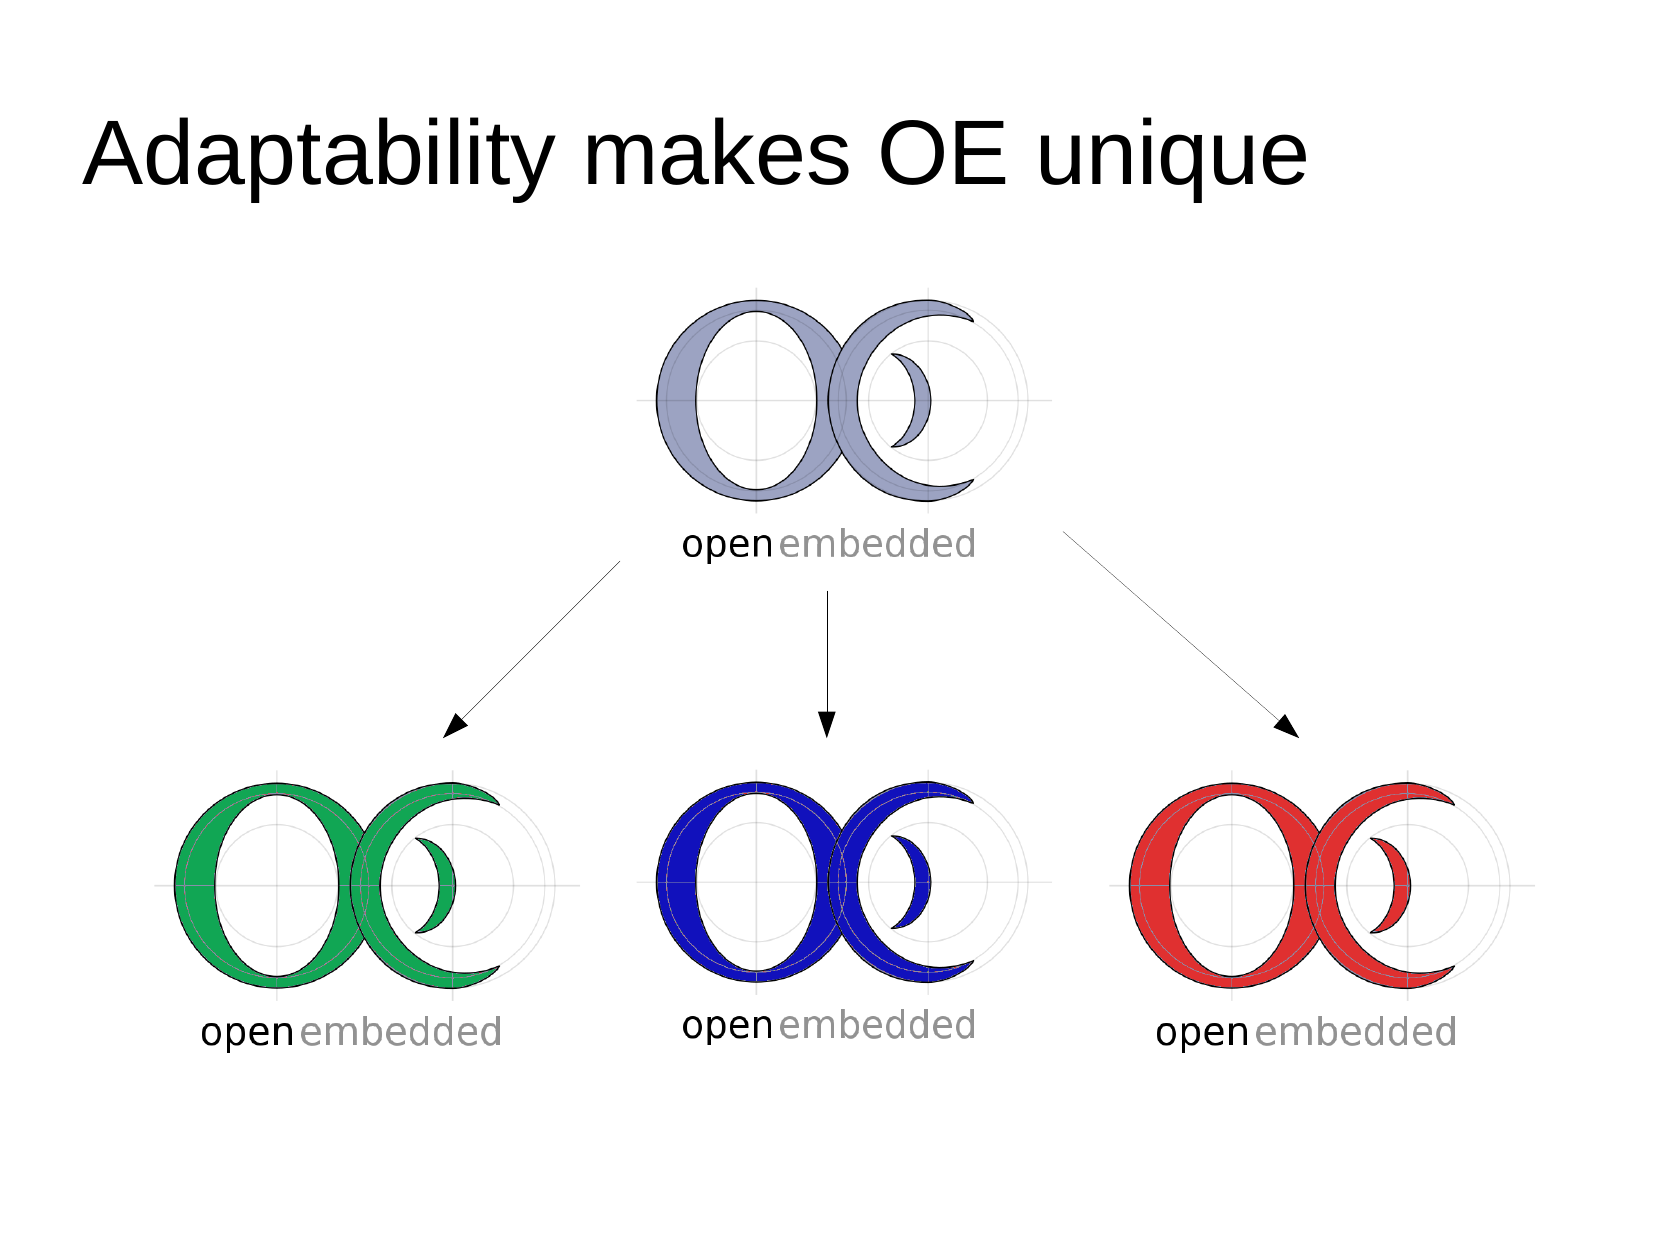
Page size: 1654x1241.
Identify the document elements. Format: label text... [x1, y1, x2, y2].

picture [1092, 738, 1546, 1080]
picture [620, 738, 1063, 1072]
title Adaptability makes OE unique [82, 49, 1571, 257]
picture [620, 257, 1063, 591]
picture [137, 738, 591, 1080]
